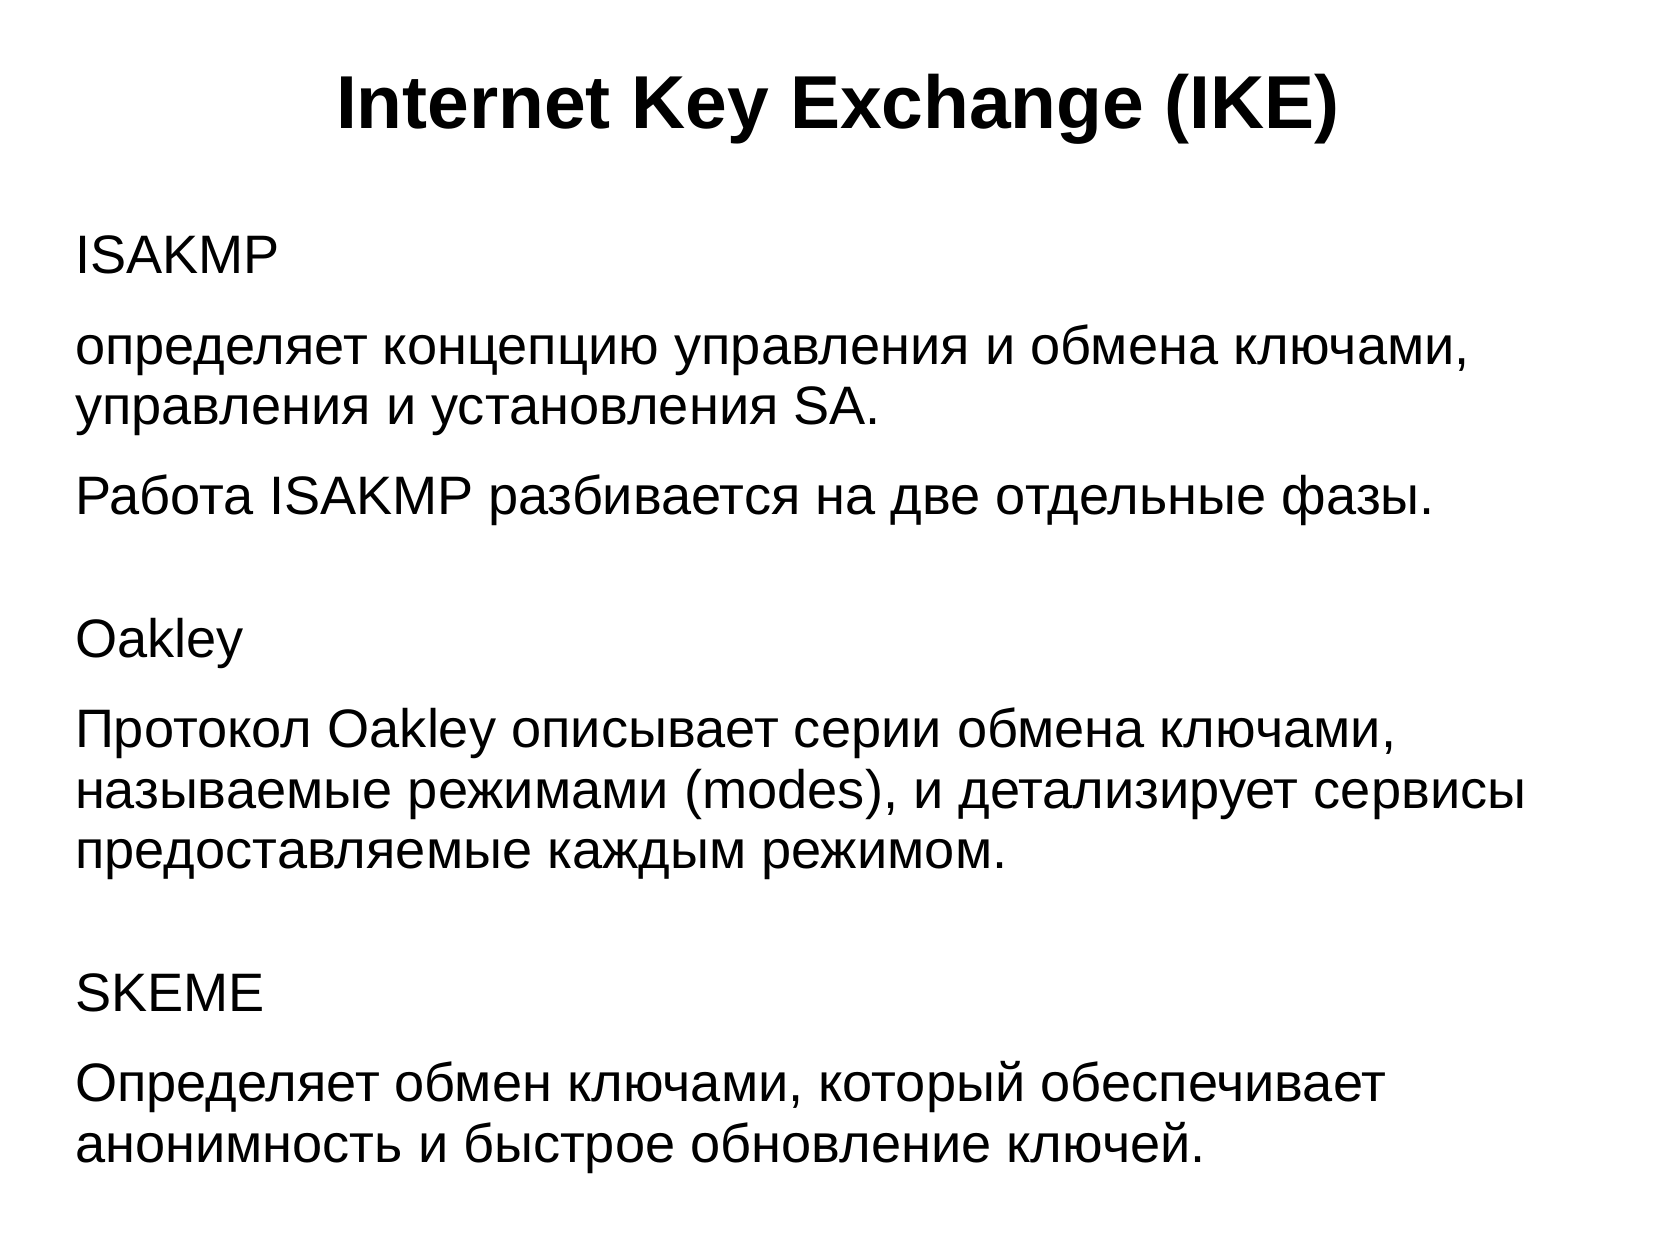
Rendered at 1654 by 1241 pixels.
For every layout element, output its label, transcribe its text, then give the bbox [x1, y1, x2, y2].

list ISAKMP определяет концепцию управления и обмена ключами, управления и установления SA. Работа ISAKMP разбивается на две отдельные фазы. Oakley Протокол Oakley описывает серии обмена ключами, называемые режимами (modes), и детализирует сервисы предоставляемые каждым режимом. SKEME Определяет обмен ключами, который обеспечивает анонимность и быстрое обновление ключей. [75, 225, 1576, 1241]
text_box Internet Key Exchange (IKE) [64, 37, 1613, 151]
